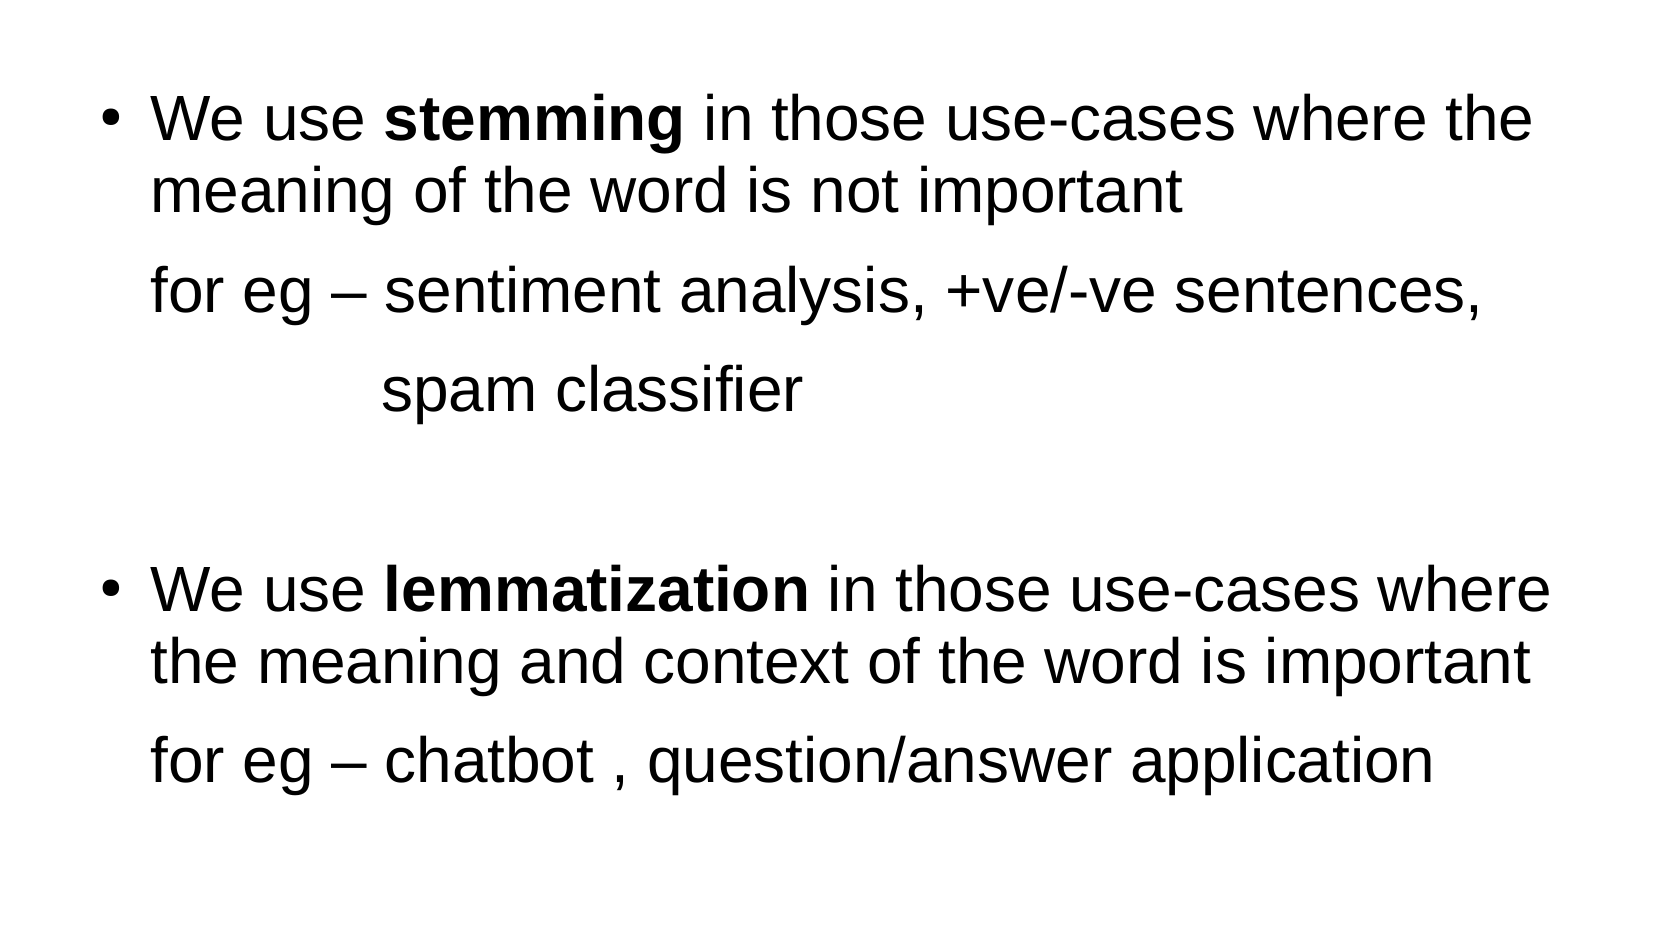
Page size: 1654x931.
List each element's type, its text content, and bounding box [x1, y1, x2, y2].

list We use stemming in those use-cases where the meaning of the word is not important for eg – sentiment analysis, +ve/-ve sentences, spam classifier We use lemmatization in those use-cases where the meaning and context of the word is important for eg – chatbot , question/answer application [82, 82, 1571, 875]
